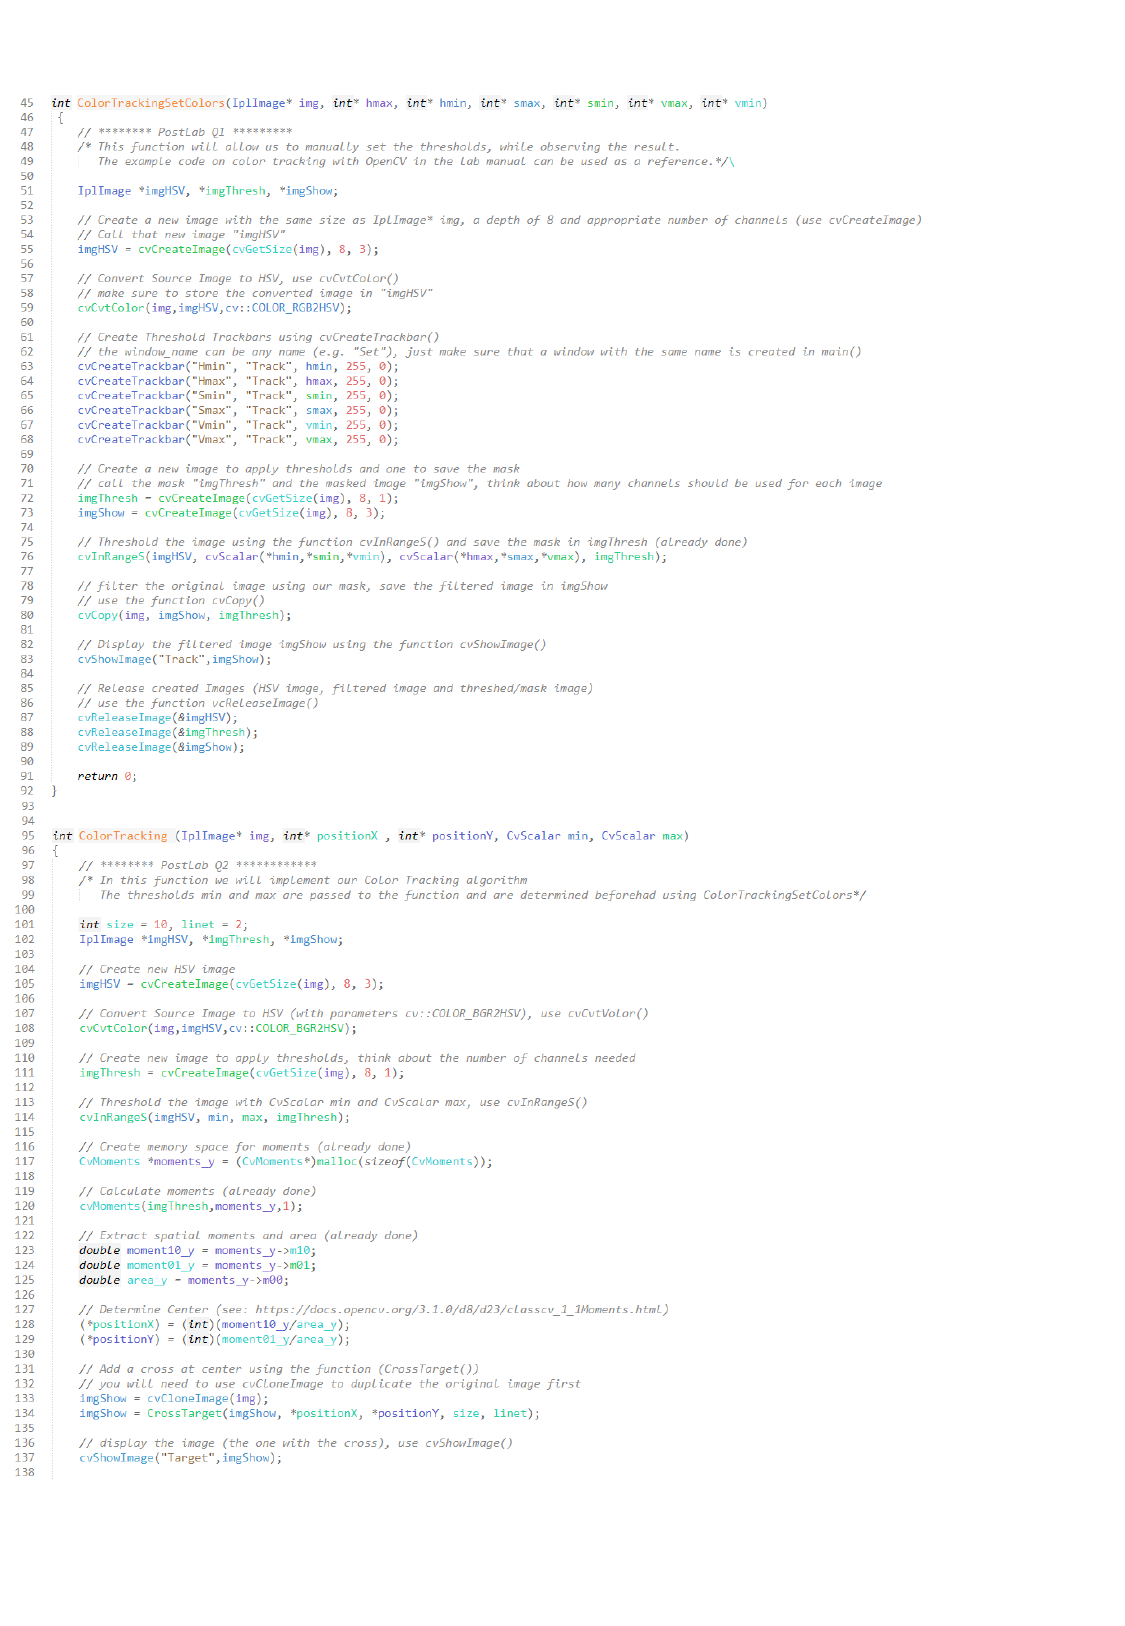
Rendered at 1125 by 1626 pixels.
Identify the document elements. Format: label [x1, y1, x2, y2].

picture [0, 94, 1125, 1480]
